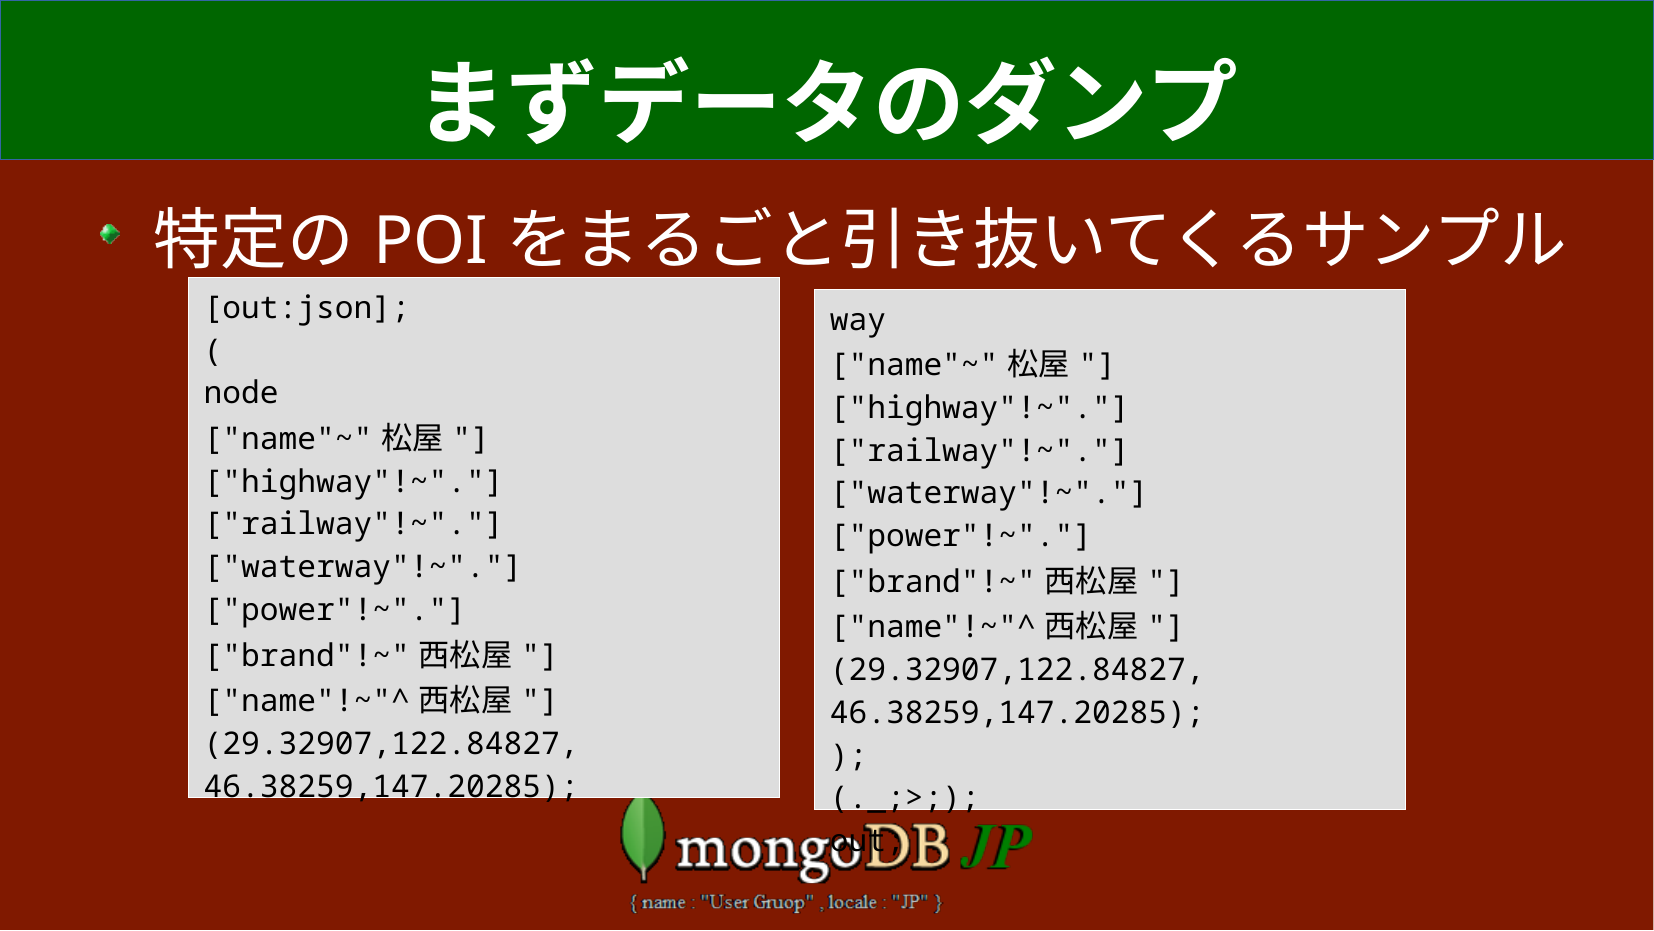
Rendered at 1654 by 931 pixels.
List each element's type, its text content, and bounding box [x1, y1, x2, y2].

text_box [out:json]; ( node ["name"~"松屋"] ["highway"!~"."] ["railway"!~"."] ["waterway"!~"."] ["power"!~"."] ["brand"!~"西松屋"] ["name"!~"^西松屋"] (29.32907,122.84827, 46.38259,147.20285); [188, 277, 780, 798]
picture [616, 784, 1047, 931]
list 特定のPOIをまるごと引き抜いてくるサンプル [82, 185, 1571, 726]
text_box way ["name"~"松屋"] ["highway"!~"."] ["railway"!~"."] ["waterway"!~"."] ["power"!~"."] ["brand"!~"西松屋"] ["name"!~"^西松屋"] (29.32907,122.84827, 46.38259,147.20285); ); (._;>;); out; [814, 289, 1406, 810]
title まずデータのダンプ [82, 37, 1571, 156]
